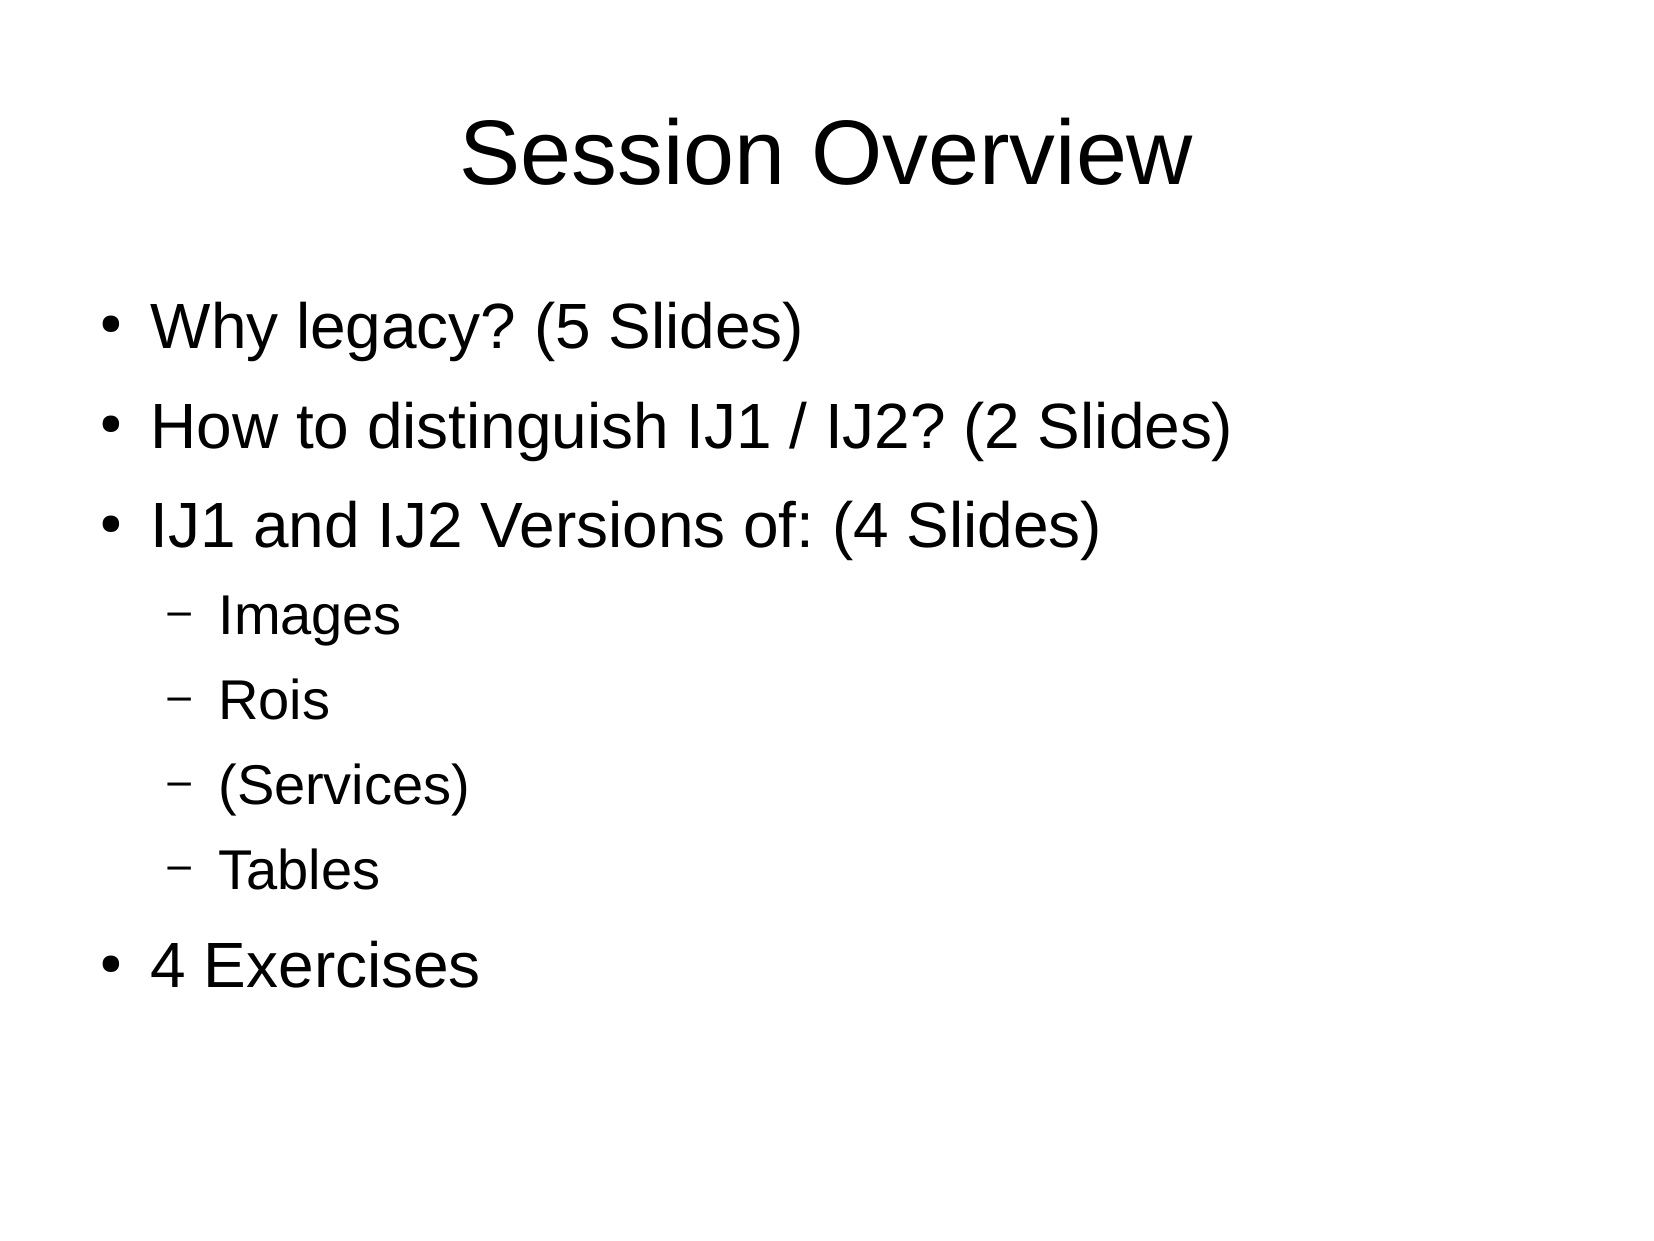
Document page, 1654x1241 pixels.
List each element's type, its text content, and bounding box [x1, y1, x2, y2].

list Why legacy? (5 Slides) How to distinguish IJ1 / IJ2? (2 Slides) IJ1 and IJ2 Versions of: (4 Slides) Images Rois (Services) Tables 4 Exercises [82, 290, 1571, 1010]
title Session Overview [82, 49, 1571, 257]
